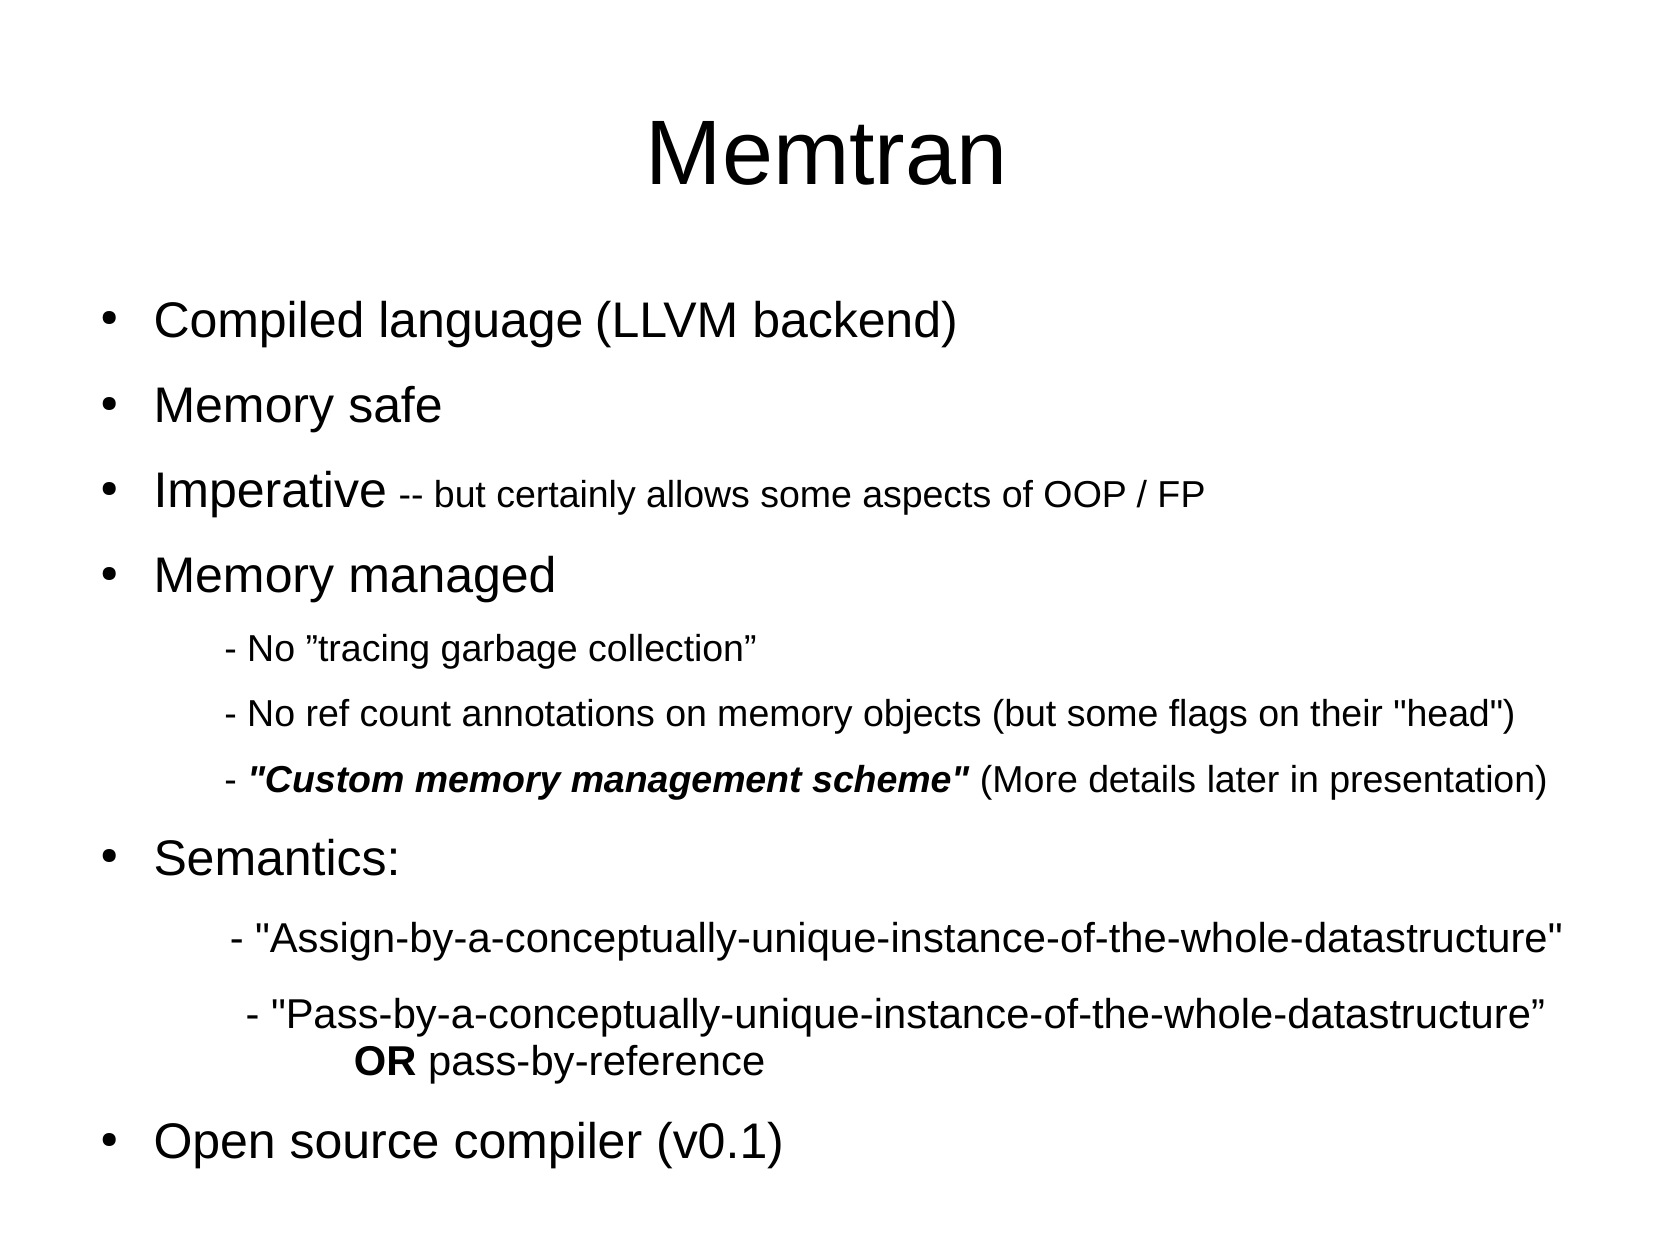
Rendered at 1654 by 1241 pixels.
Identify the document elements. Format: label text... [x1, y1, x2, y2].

list Compiled language (LLVM backend) Memory safe Imperative -- but certainly allows some aspects of OOP / FP Memory managed - No ”tracing garbage collection” - No ref count annotations on memory objects (but some flags on their "head") - "Custom memory management scheme" (More details later in presentation) Semantics: - "Assign-by-a-conceptually-unique-instance-of-the-whole-datastructure" - "Pass-by-a-conceptually-unique-instance-of-the-whole-datastructure” OR pass-by-reference Open source compiler (v0.1) [82, 291, 1571, 1182]
title Memtran [82, 49, 1571, 257]
